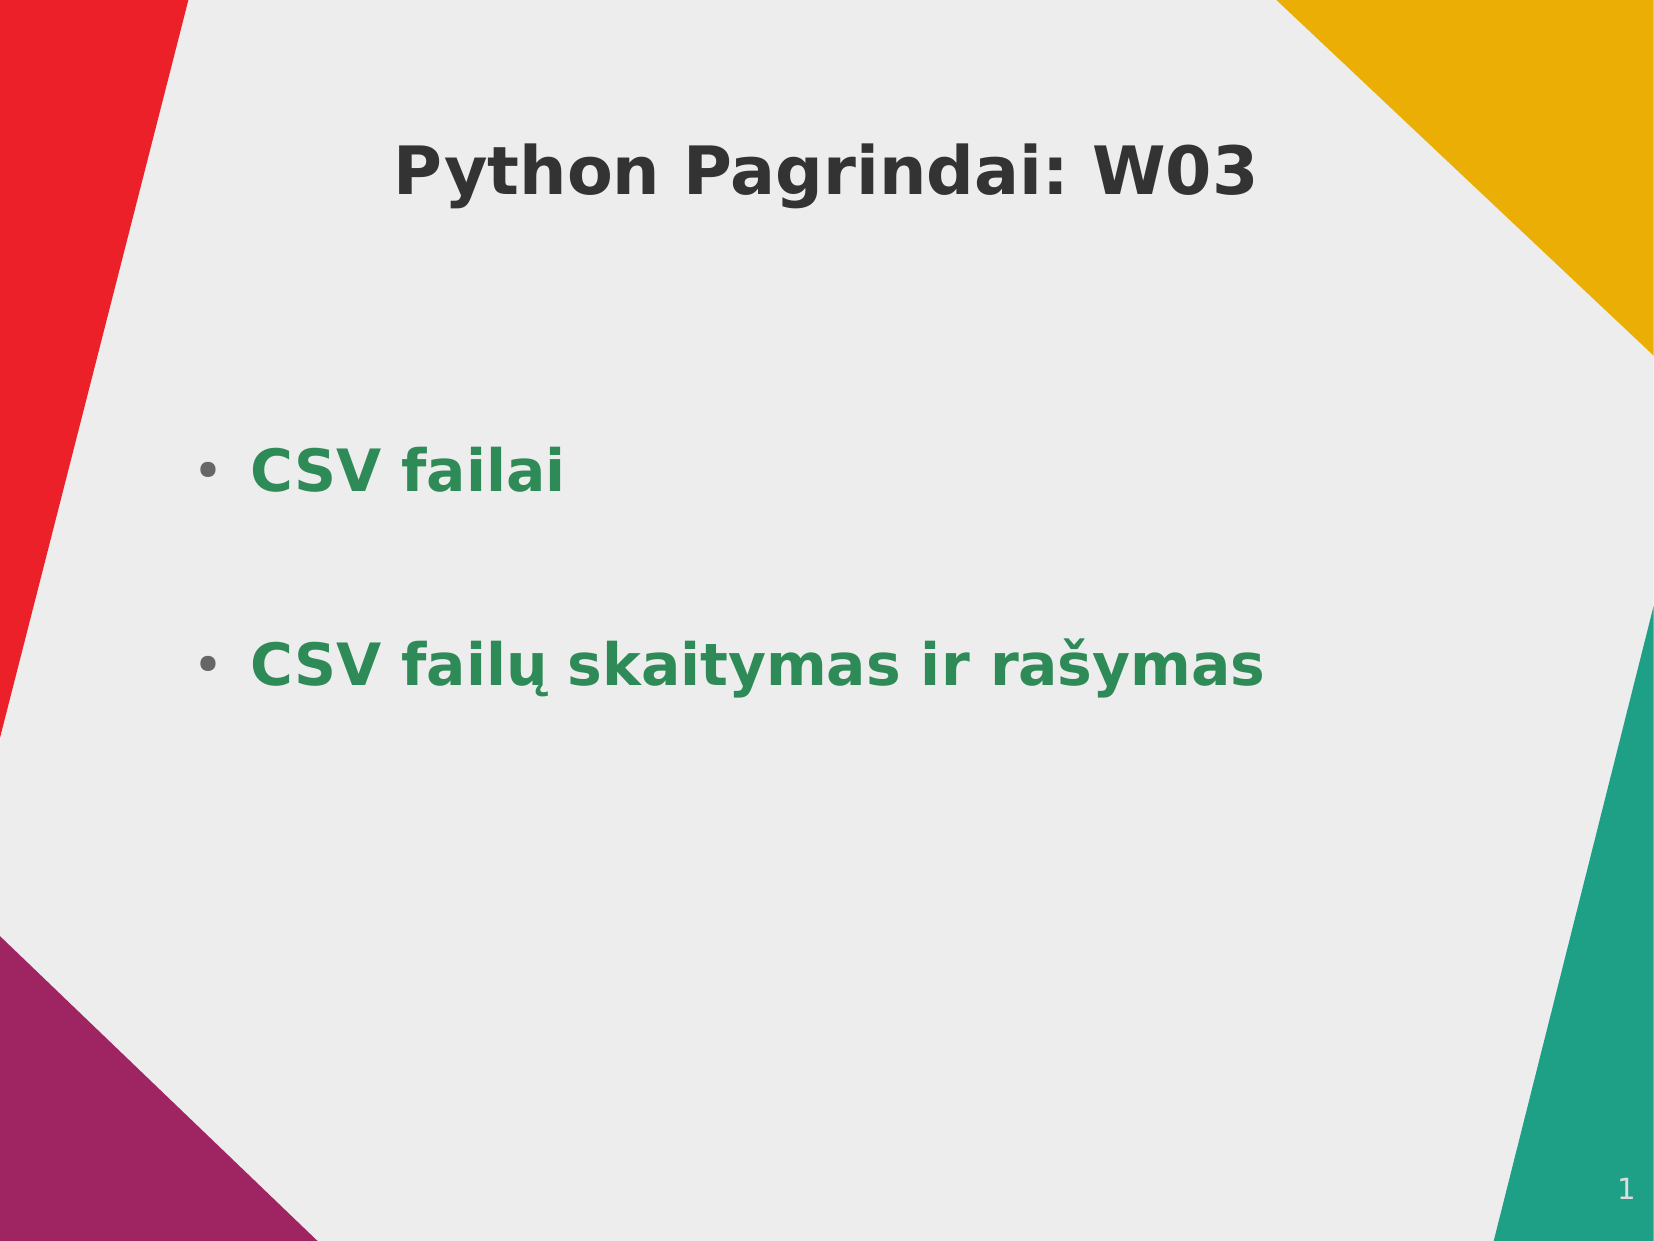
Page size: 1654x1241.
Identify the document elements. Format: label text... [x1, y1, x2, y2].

title Python Pagrindai: W03 [114, 73, 1539, 271]
list CSV failai CSV failų skaitymas ir rašymas [180, 330, 1456, 1033]
